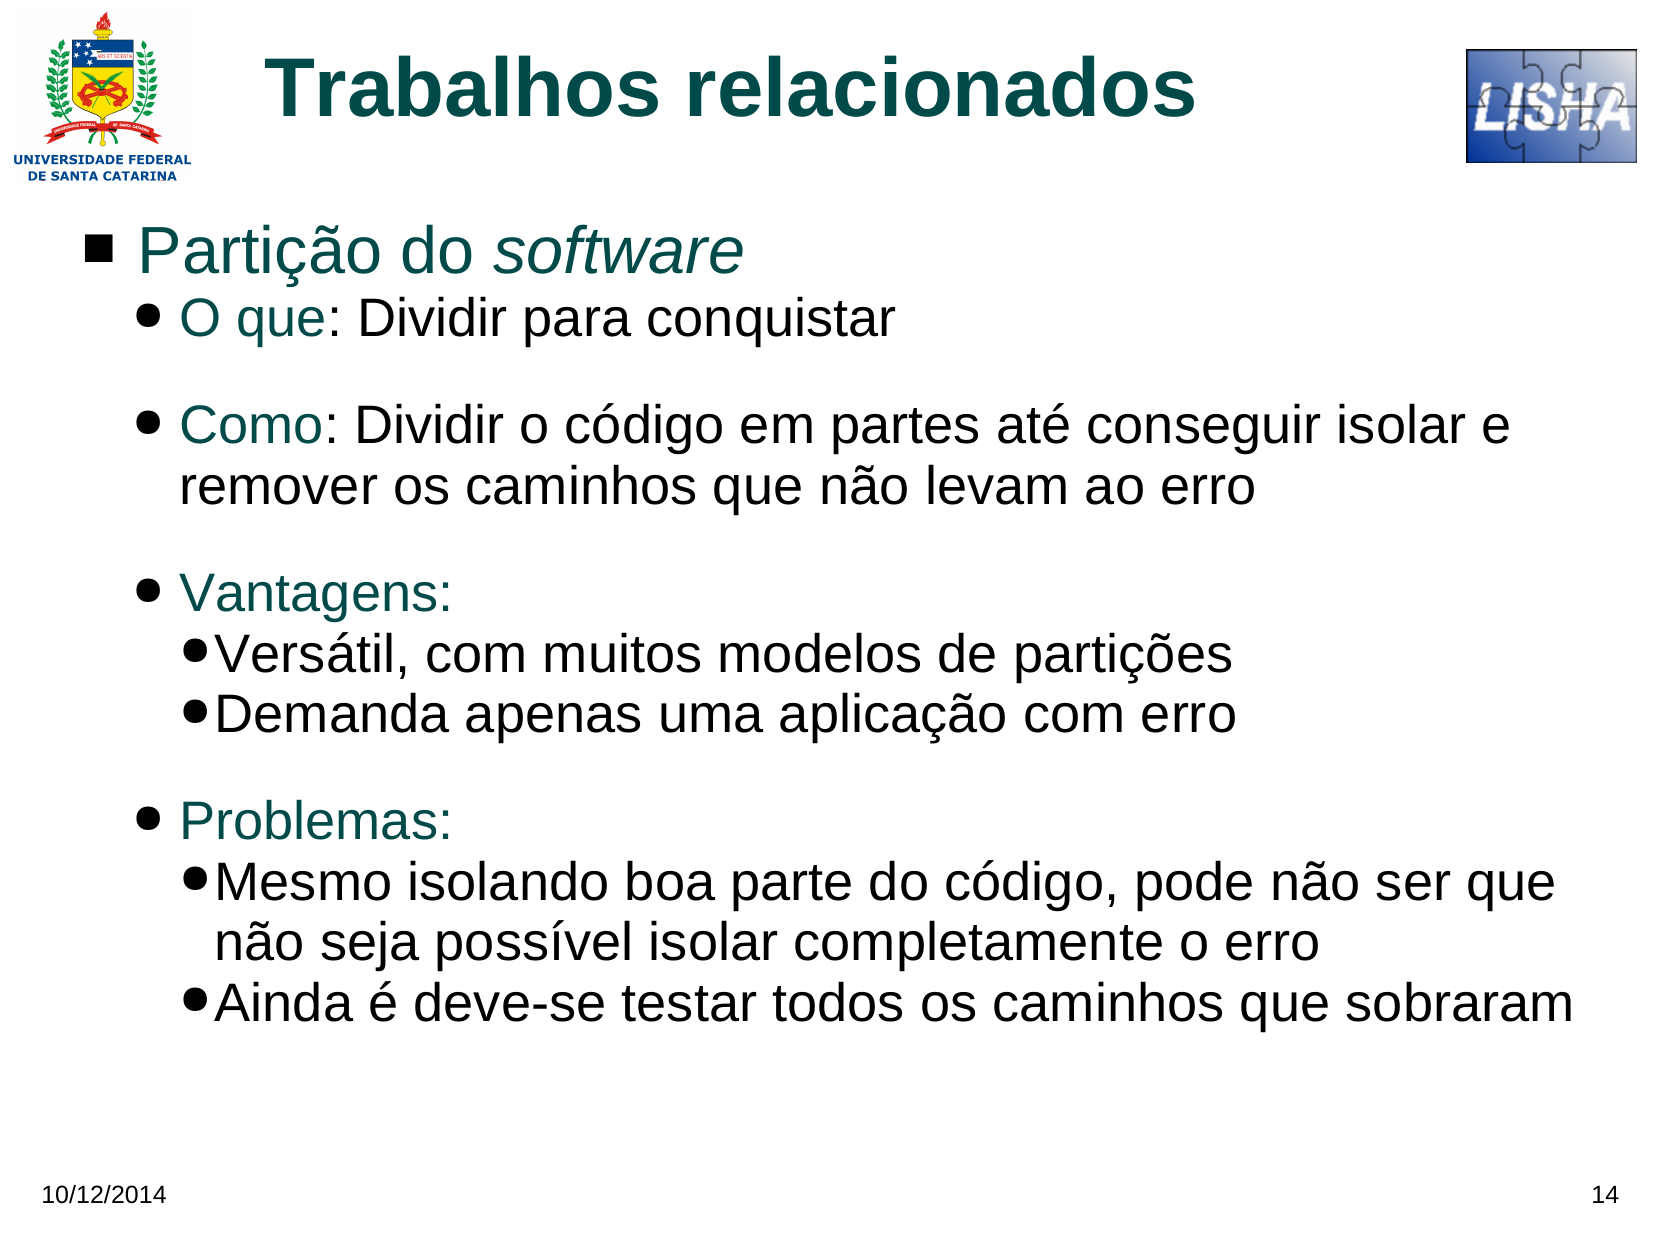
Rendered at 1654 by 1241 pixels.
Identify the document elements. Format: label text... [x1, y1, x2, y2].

list Partição do software O que: Dividir para conquistar Como: Dividir o código em partes até conseguir isolar e remover os caminhos que não levam ao erro Vantagens: Versátil, com muitos modelos de partições Demanda apenas uma aplicação com erro Problemas: Mesmo isolando boa parte do código, pode não ser que não seja possível isolar completamente o erro Ainda é deve-se testar todos os caminhos que sobraram [37, 213, 1613, 1151]
picture [1466, 49, 1637, 163]
title Trabalhos relacionados [37, 37, 1426, 151]
picture [13, 6, 191, 181]
